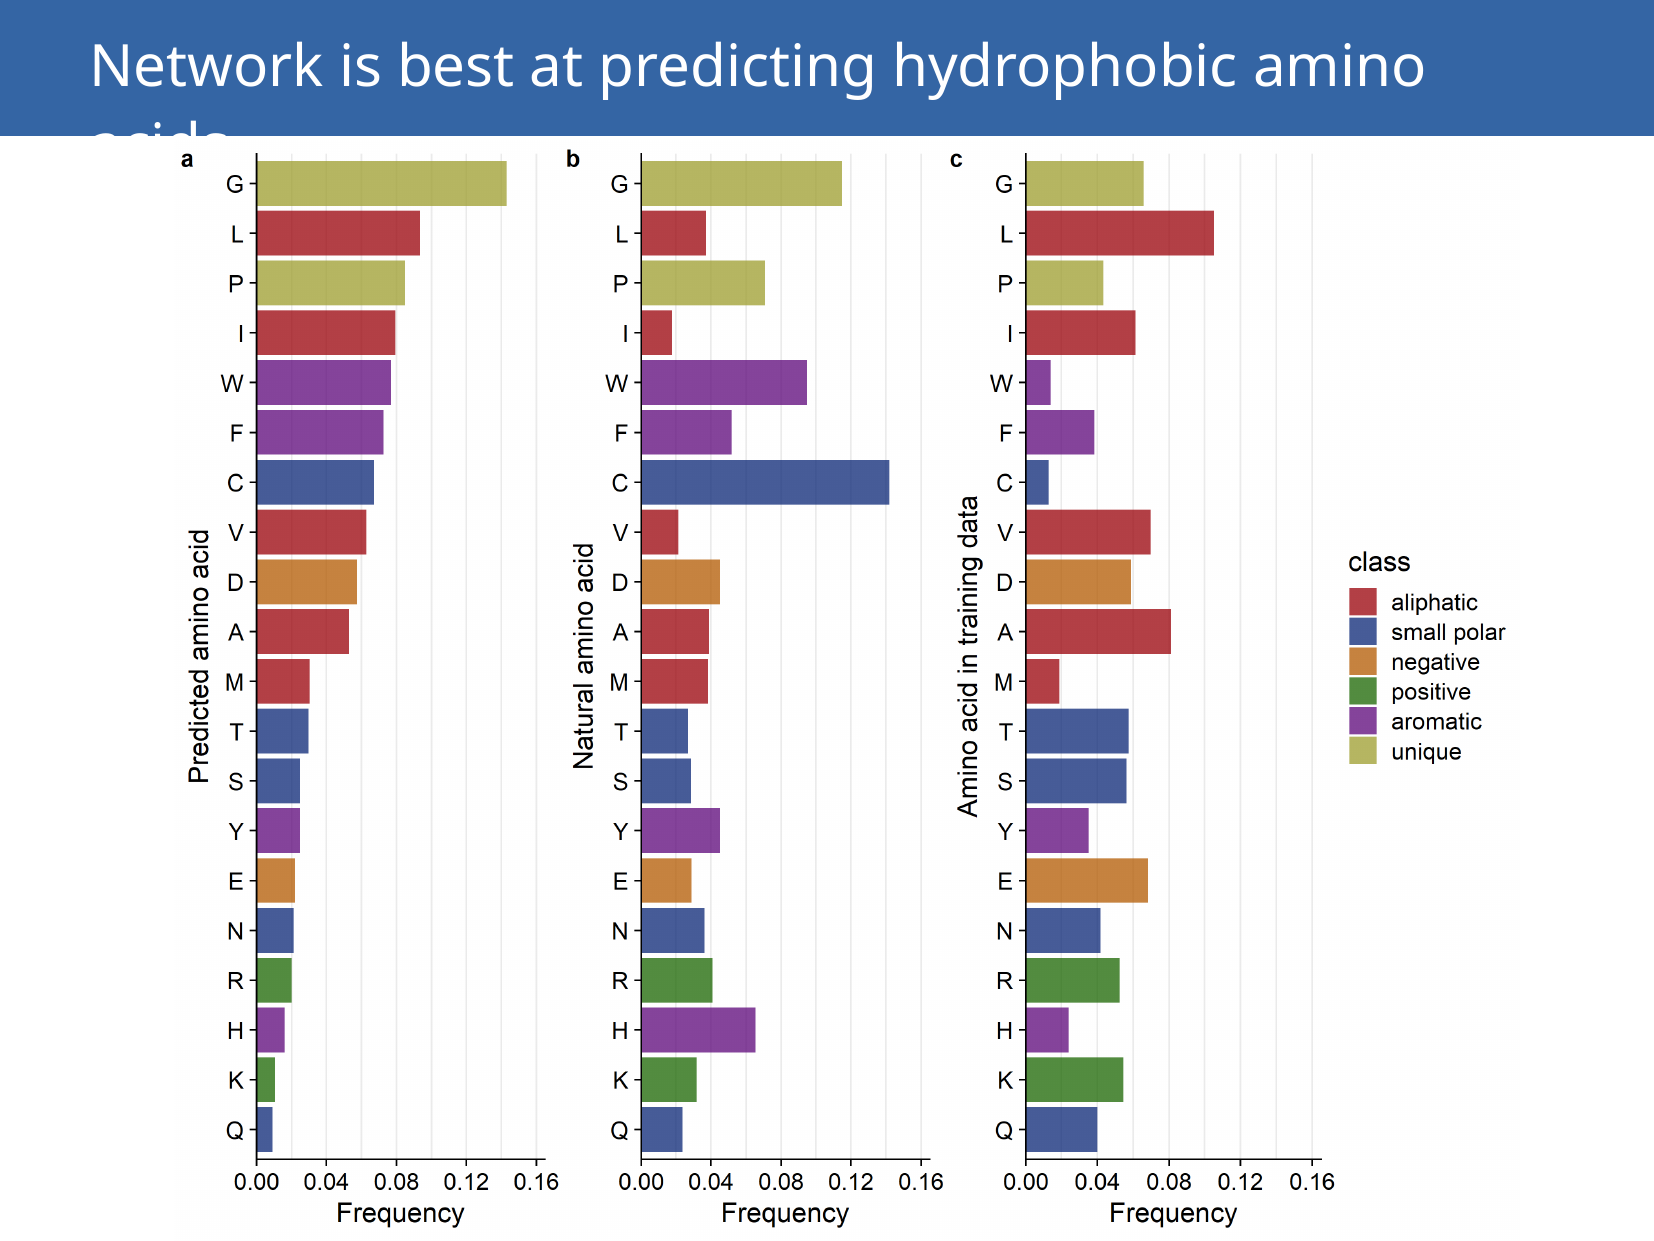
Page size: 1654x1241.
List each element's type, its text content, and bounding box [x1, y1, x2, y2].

text_box Network is best at predicting hydrophobic amino acids. [0, 17, 1647, 242]
text_box [0, 0, 1654, 136]
picture [174, 140, 1520, 1241]
